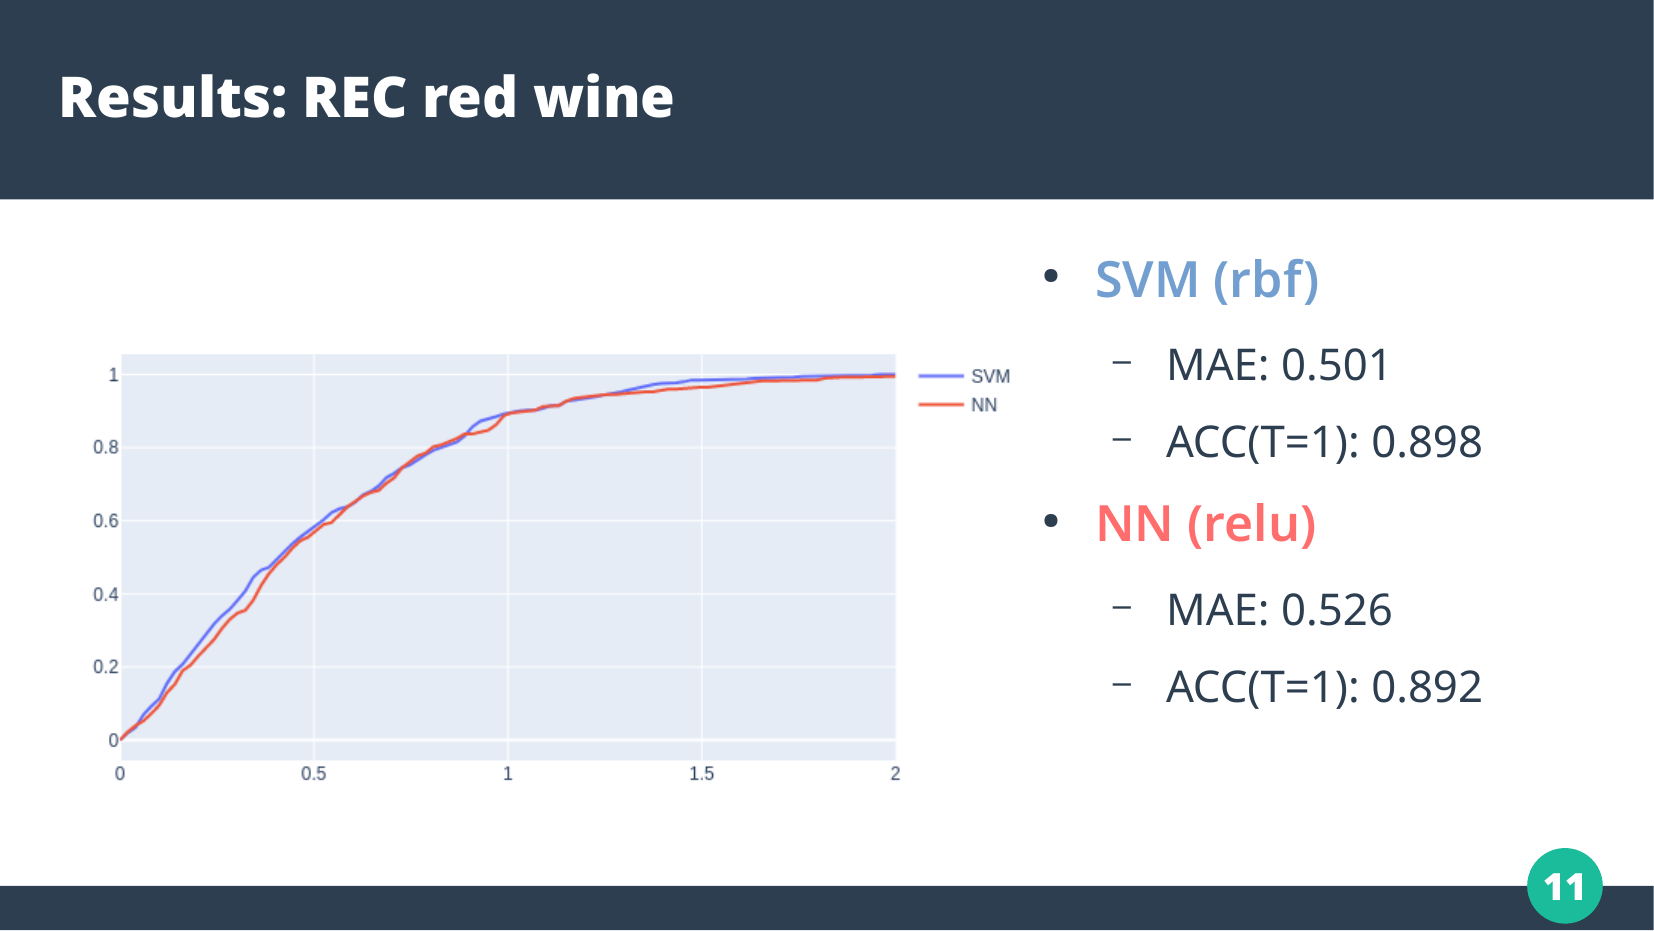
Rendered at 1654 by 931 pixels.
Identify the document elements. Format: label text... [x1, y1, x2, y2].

picture [0, 204, 1035, 881]
title Results: REC red wine [59, 37, 1595, 156]
list SVM (rbf) MAE: 0.501 ACC(T=1): 0.898 NN (relu) MAE: 0.526 ACC(T=1): 0.892 [1035, 243, 1607, 864]
